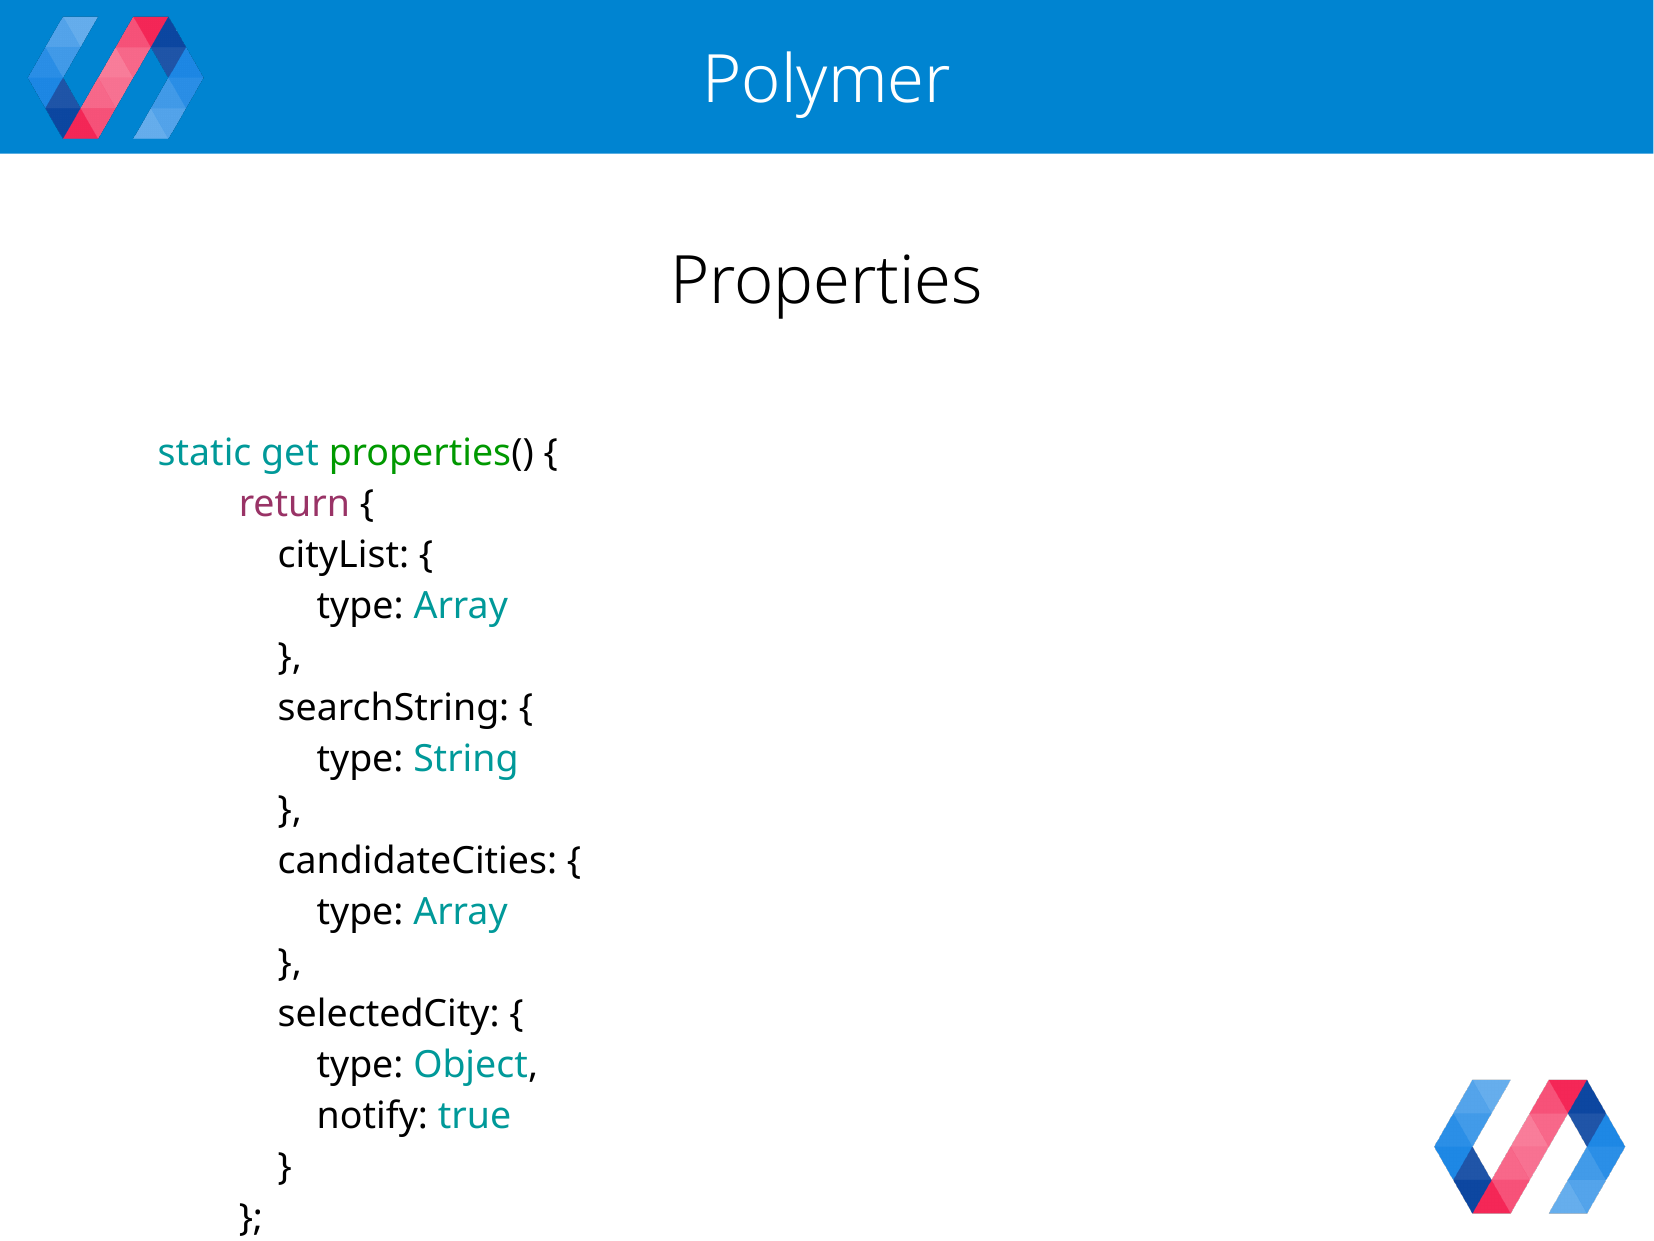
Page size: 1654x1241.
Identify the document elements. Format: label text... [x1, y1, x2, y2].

title Polymer [0, 0, 1654, 154]
text_box Properties static get properties() { return { cityList: { type: Array }, searchString: { type: String }, candidateCities: { type: Array }, selectedCity: { type: Object, notify: true } }; } [82, 232, 1571, 1241]
picture [23, 13, 208, 142]
picture [1571, 1076, 1630, 1217]
